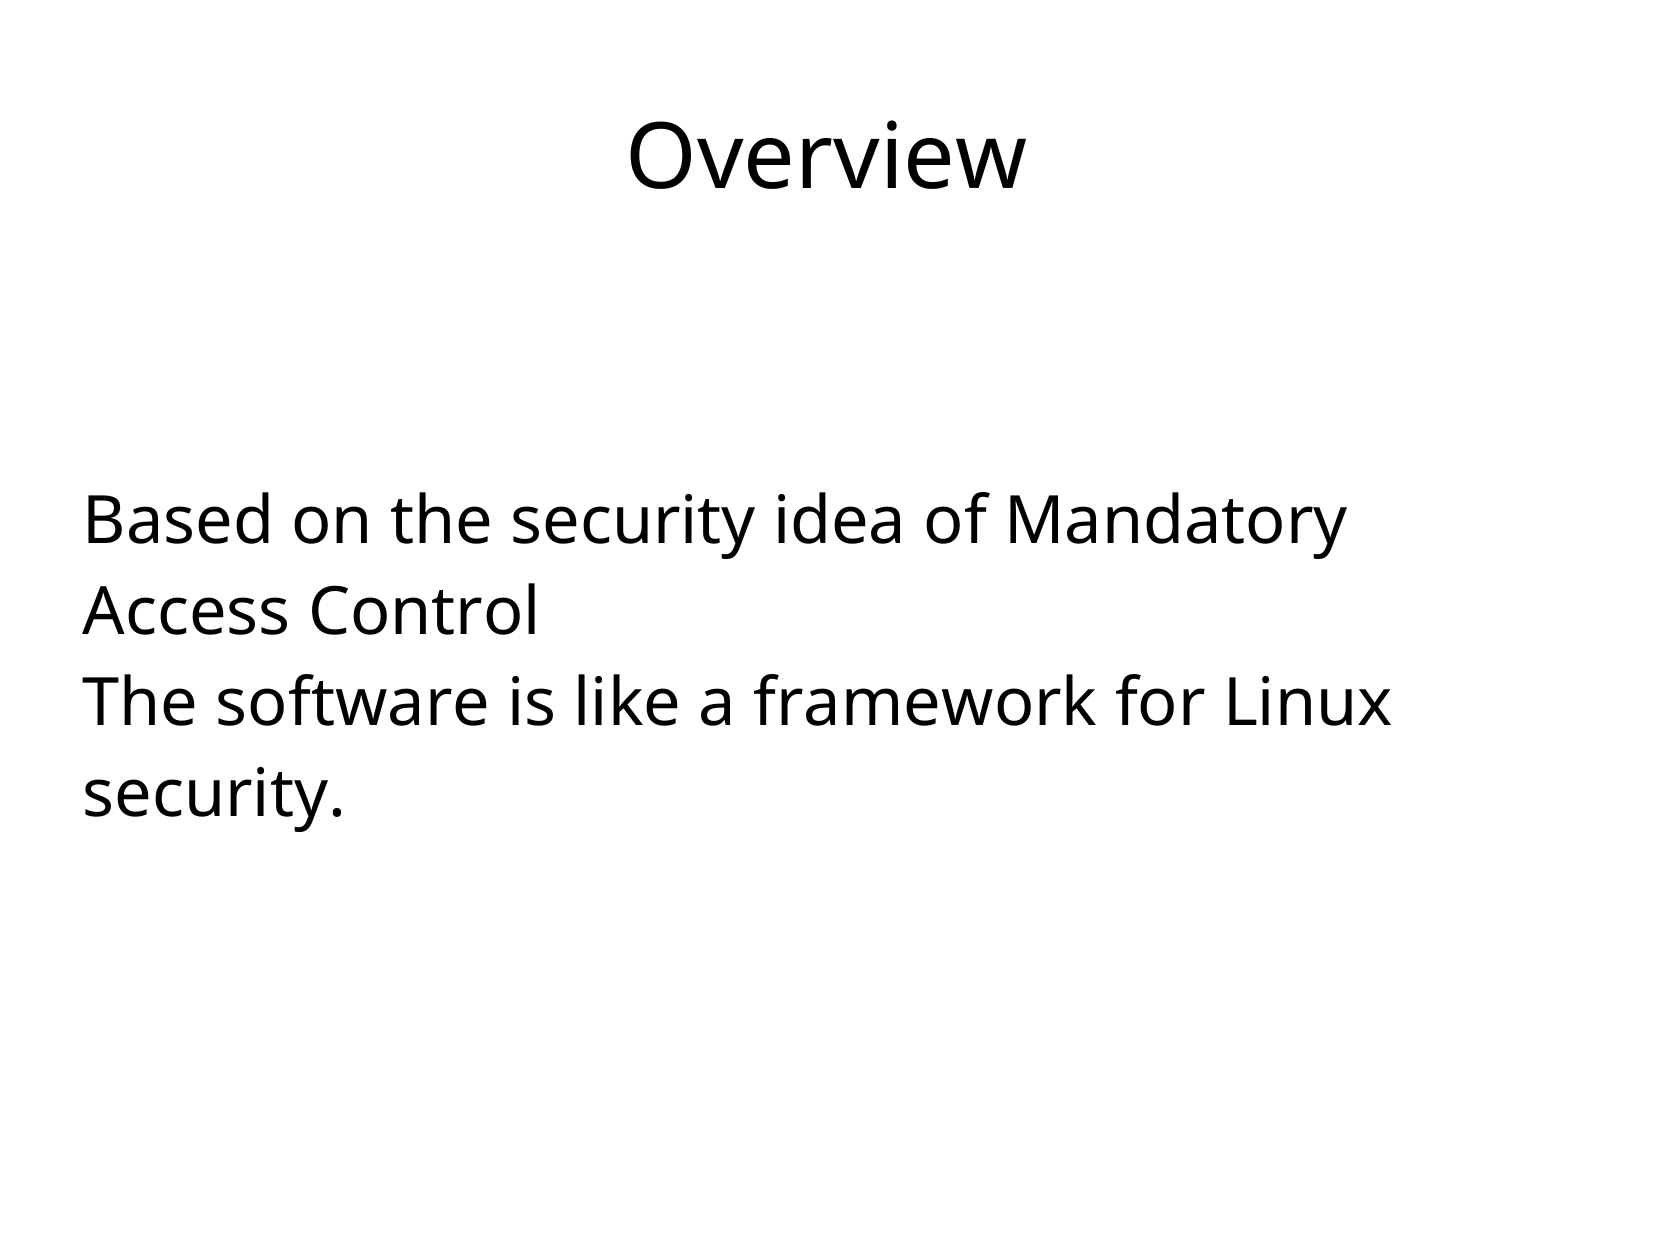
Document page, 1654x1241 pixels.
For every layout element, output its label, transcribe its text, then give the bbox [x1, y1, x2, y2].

subtitle Based on the security idea of Mandatory Access Control The software is like a framework for Linux security. [82, 290, 1571, 1109]
title Overview [82, 49, 1571, 257]
